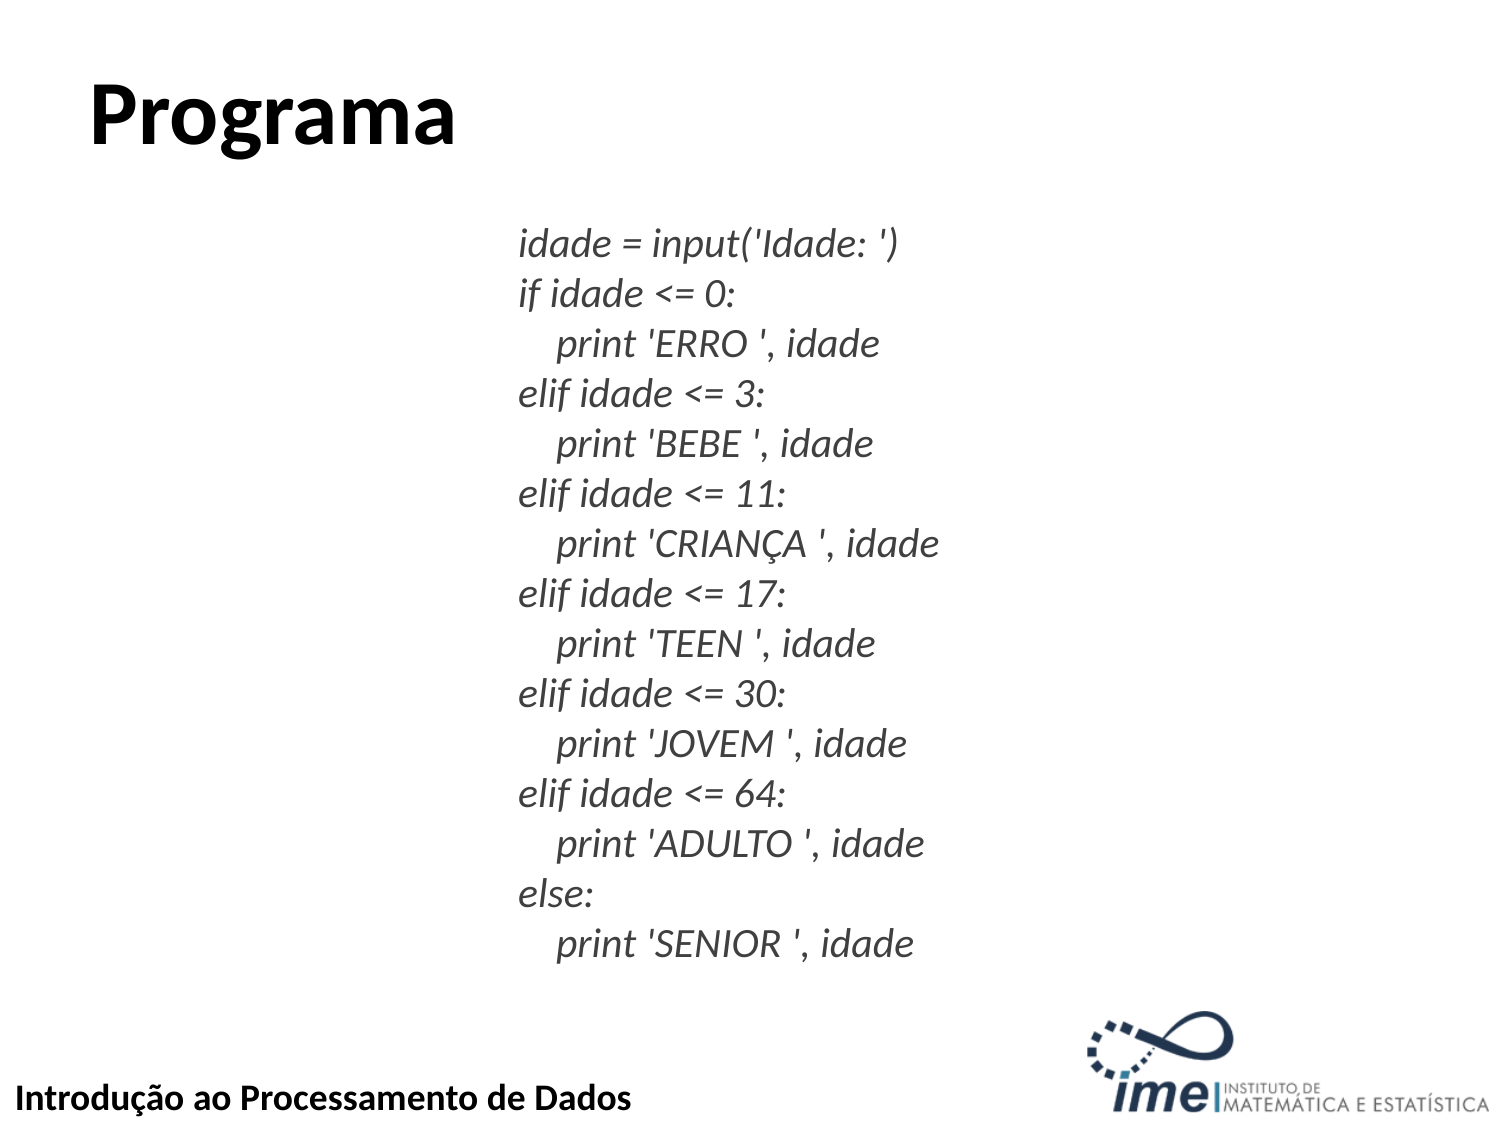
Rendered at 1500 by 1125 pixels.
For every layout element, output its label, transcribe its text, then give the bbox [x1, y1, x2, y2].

text_box idade = input('Idade: ') if idade <= 0: print 'ERRO ', idade elif idade <= 3: print 'BEBE ', idade elif idade <= 11: print 'CRIANÇA ', idade elif idade <= 17: print 'TEEN ', idade elif idade <= 30: print 'JOVEM ', idade elif idade <= 64: print 'ADULTO ', idade else: print 'SENIOR ', idade [503, 208, 956, 1024]
title Programa [75, 45, 1425, 233]
picture [1086, 1011, 1495, 1115]
